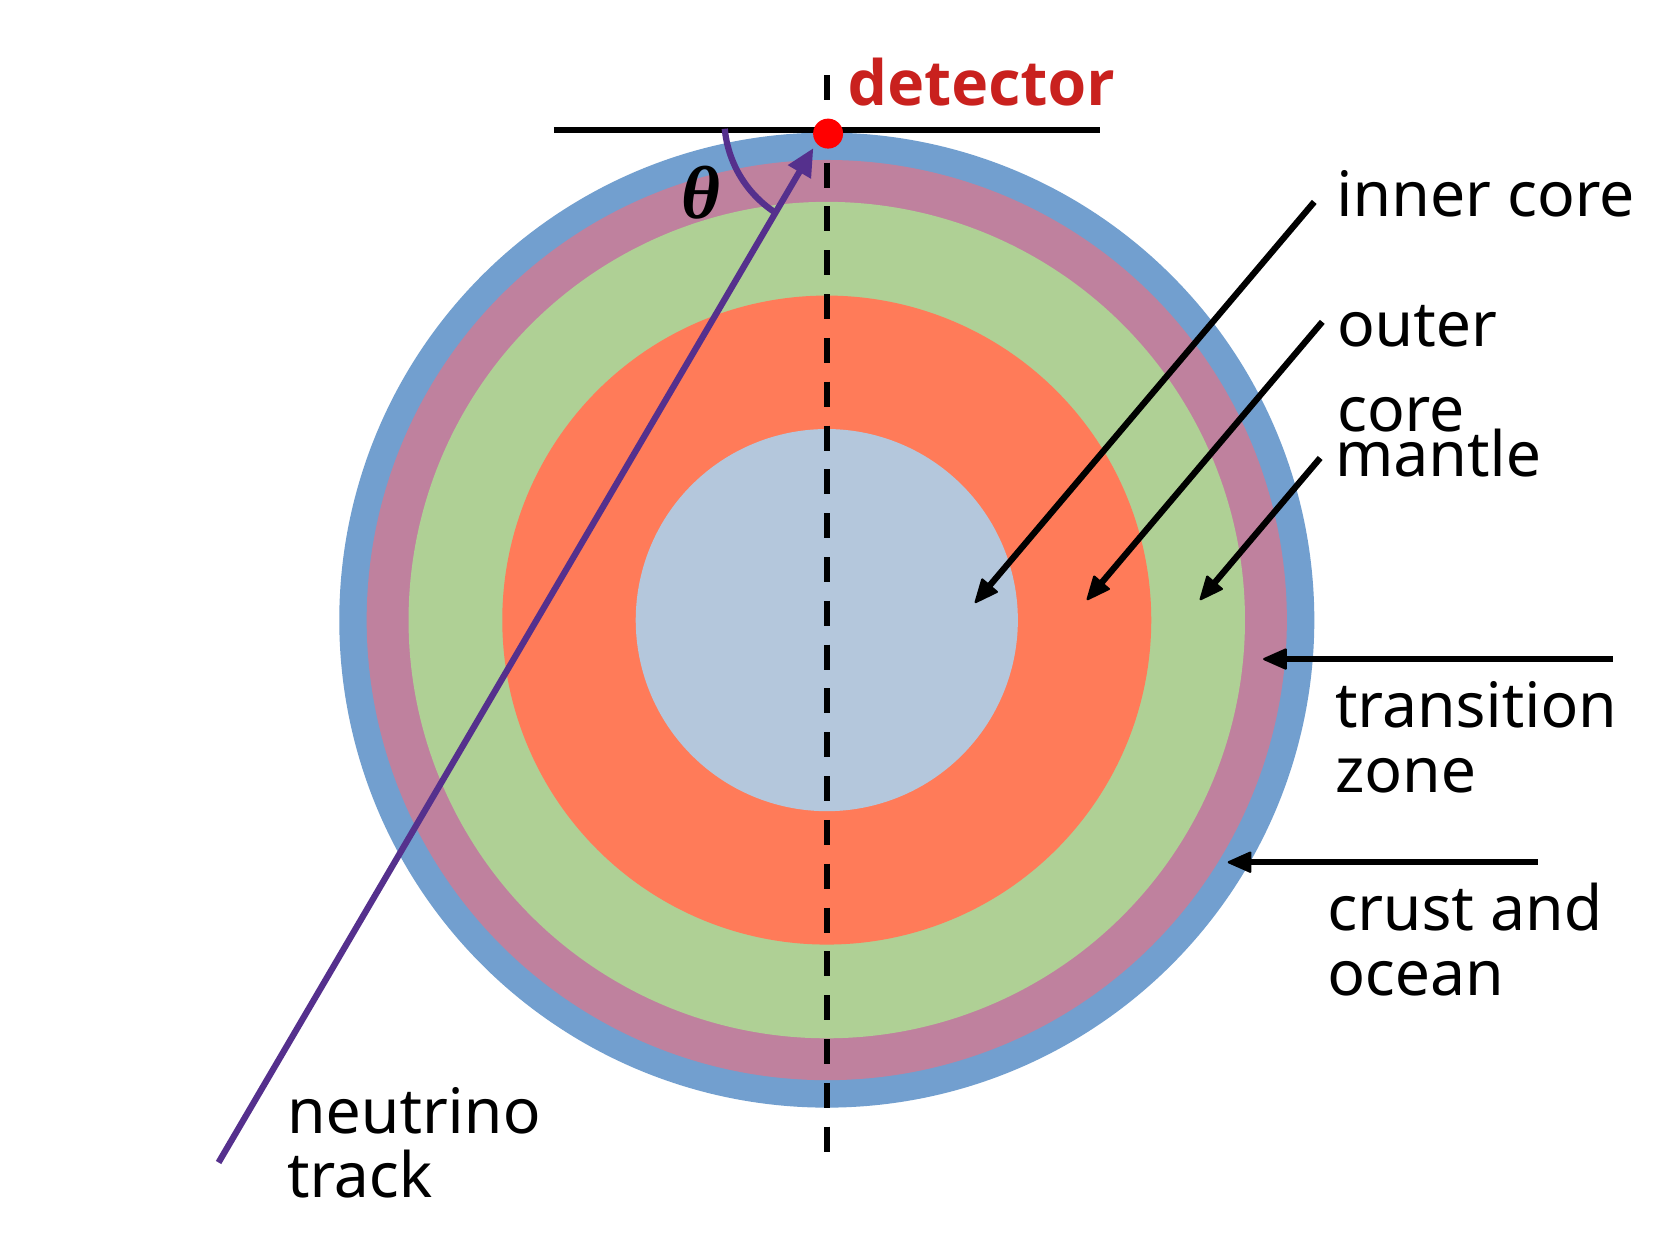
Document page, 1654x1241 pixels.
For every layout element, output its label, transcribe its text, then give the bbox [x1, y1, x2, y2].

text_box crust and ocean [1312, 871, 1654, 1011]
text_box detector [832, 31, 1207, 130]
text_box mantle [1320, 402, 1642, 514]
text_box inner core [1321, 142, 1654, 239]
text_box [339, 225, 745, 851]
text_box [401, 118, 1315, 1108]
text_box neutrino track [272, 1074, 595, 1214]
text_box transition zone [1320, 668, 1642, 808]
text_box θ [540, 144, 863, 256]
text_box outer core [1322, 272, 1645, 384]
